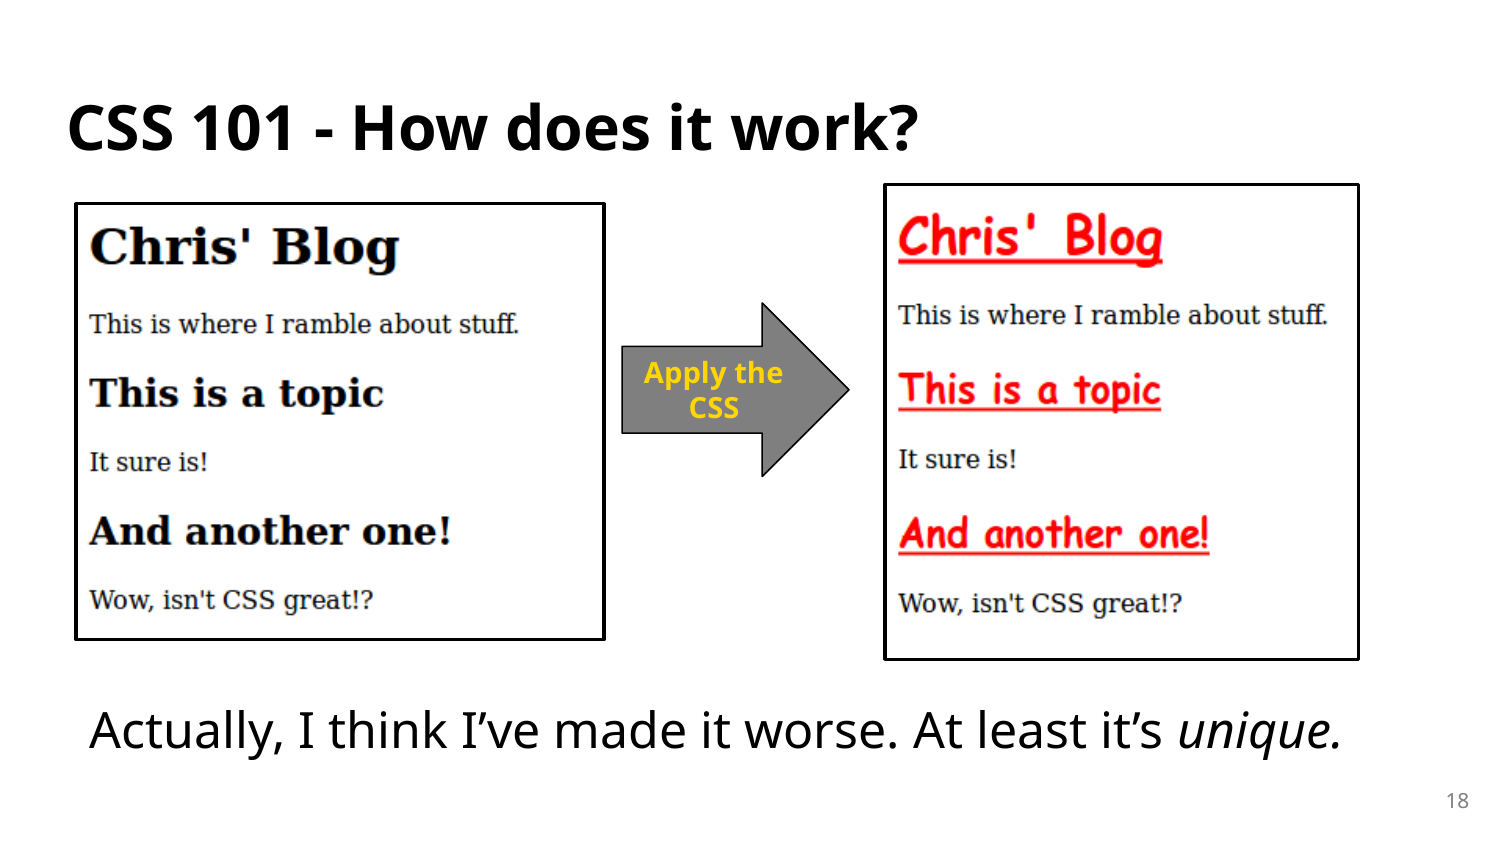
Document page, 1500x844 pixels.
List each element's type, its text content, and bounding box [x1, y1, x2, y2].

title CSS 101 - How does it work? [51, 72, 1449, 176]
text_box Apply the CSS [622, 302, 849, 477]
picture [886, 185, 1357, 658]
text_box Actually, I think I’ve made it worse. At least it’s unique. [74, 683, 1378, 770]
slide_number <number> [1394, 769, 1484, 834]
picture [77, 205, 603, 639]
